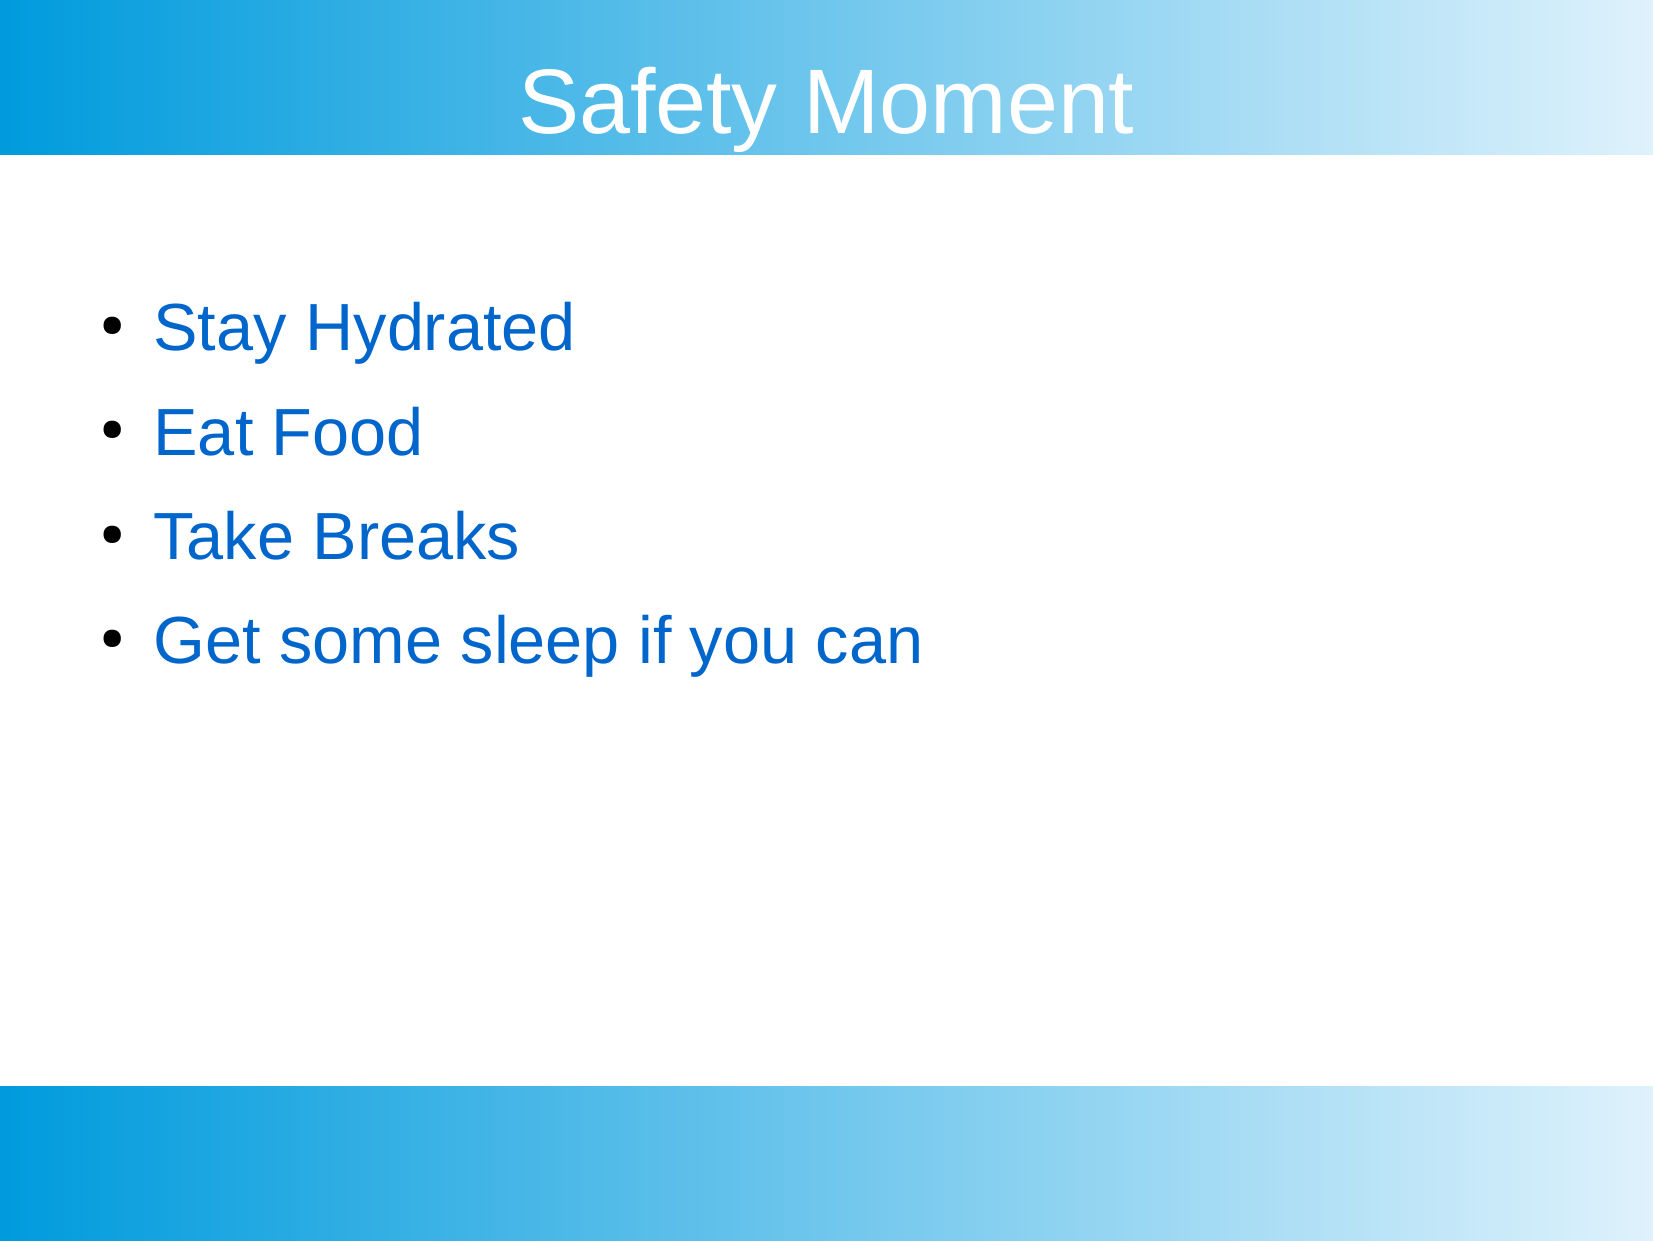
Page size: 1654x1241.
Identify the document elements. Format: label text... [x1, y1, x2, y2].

title Safety Moment [82, 49, 1571, 155]
list Stay Hydrated Eat Food Take Breaks Get some sleep if you can [82, 290, 1571, 1010]
